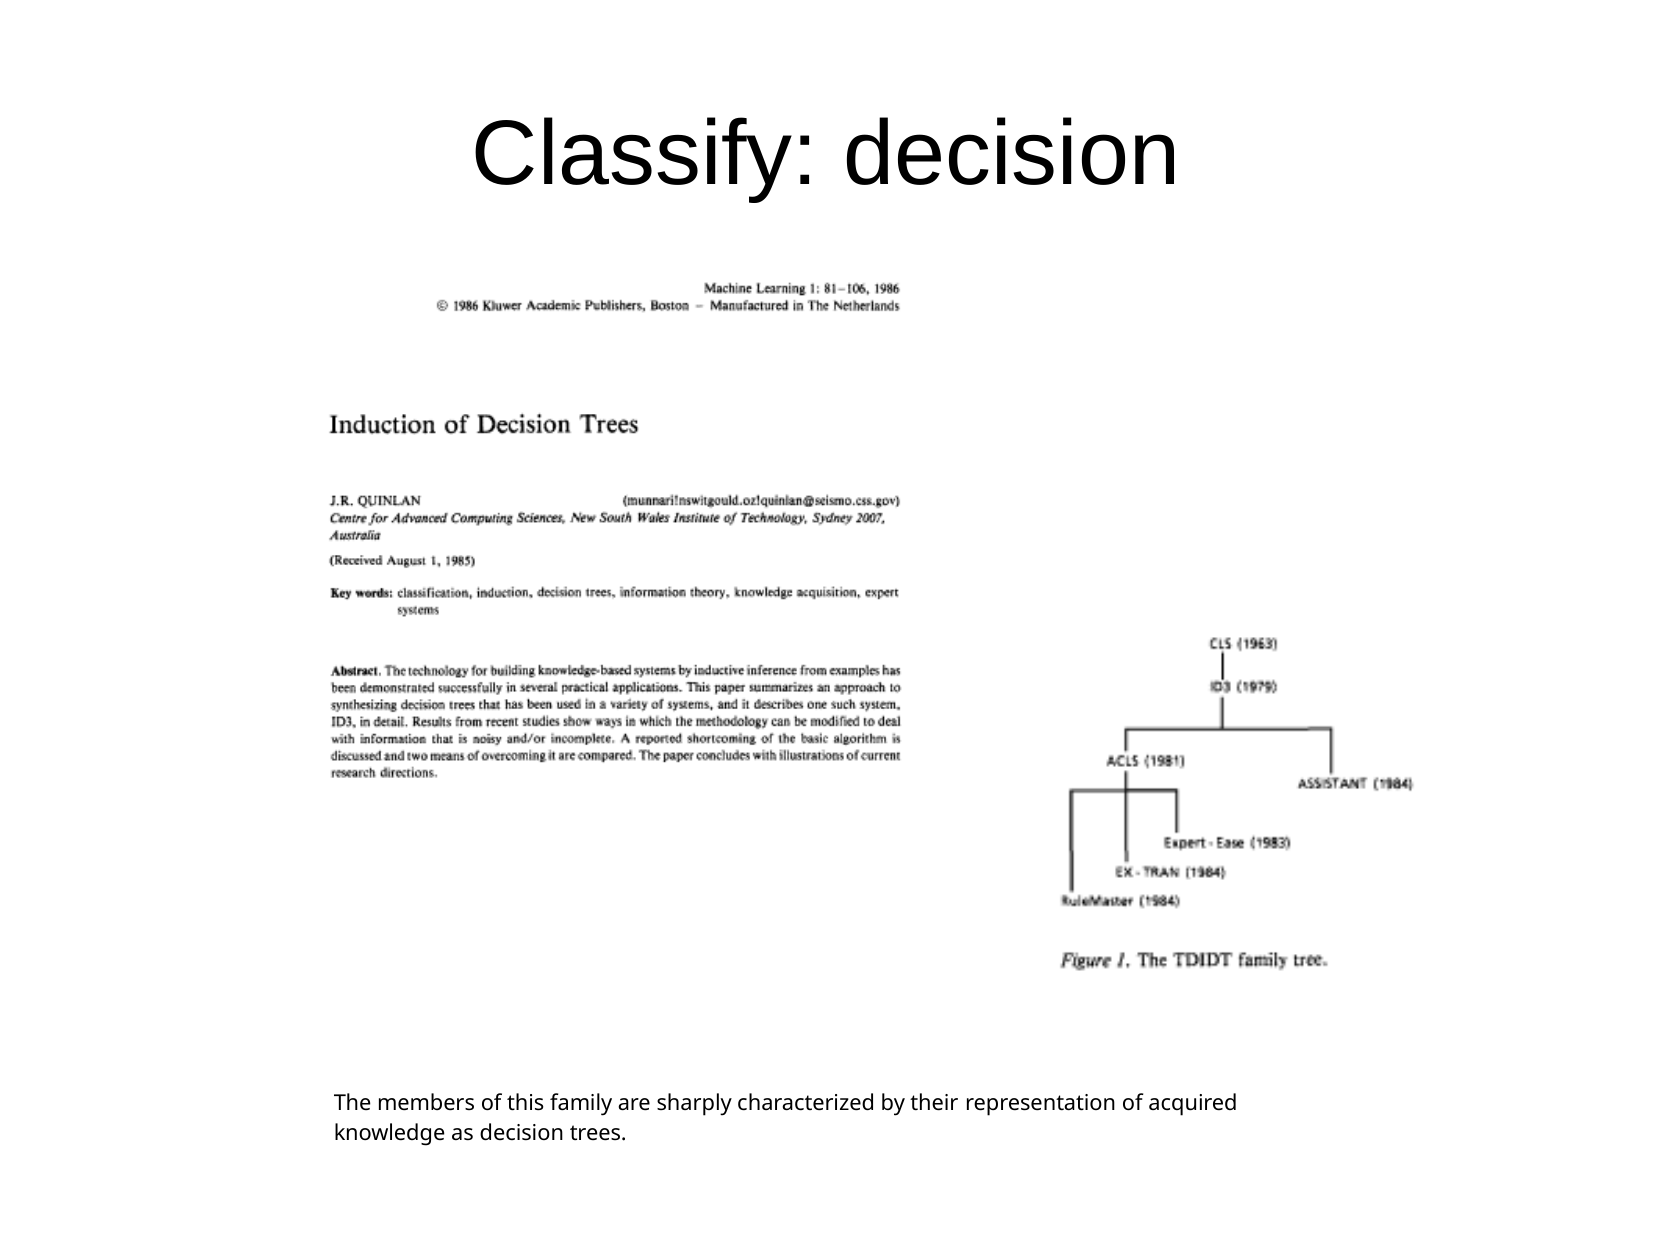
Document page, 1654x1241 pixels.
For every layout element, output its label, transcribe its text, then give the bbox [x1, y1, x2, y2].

text_box The members of this family are sharply characterized by their representation of acquired knowledge as decision trees. [318, 1079, 1321, 1146]
title Classify: decision [82, 49, 1571, 257]
picture [209, 236, 1582, 993]
